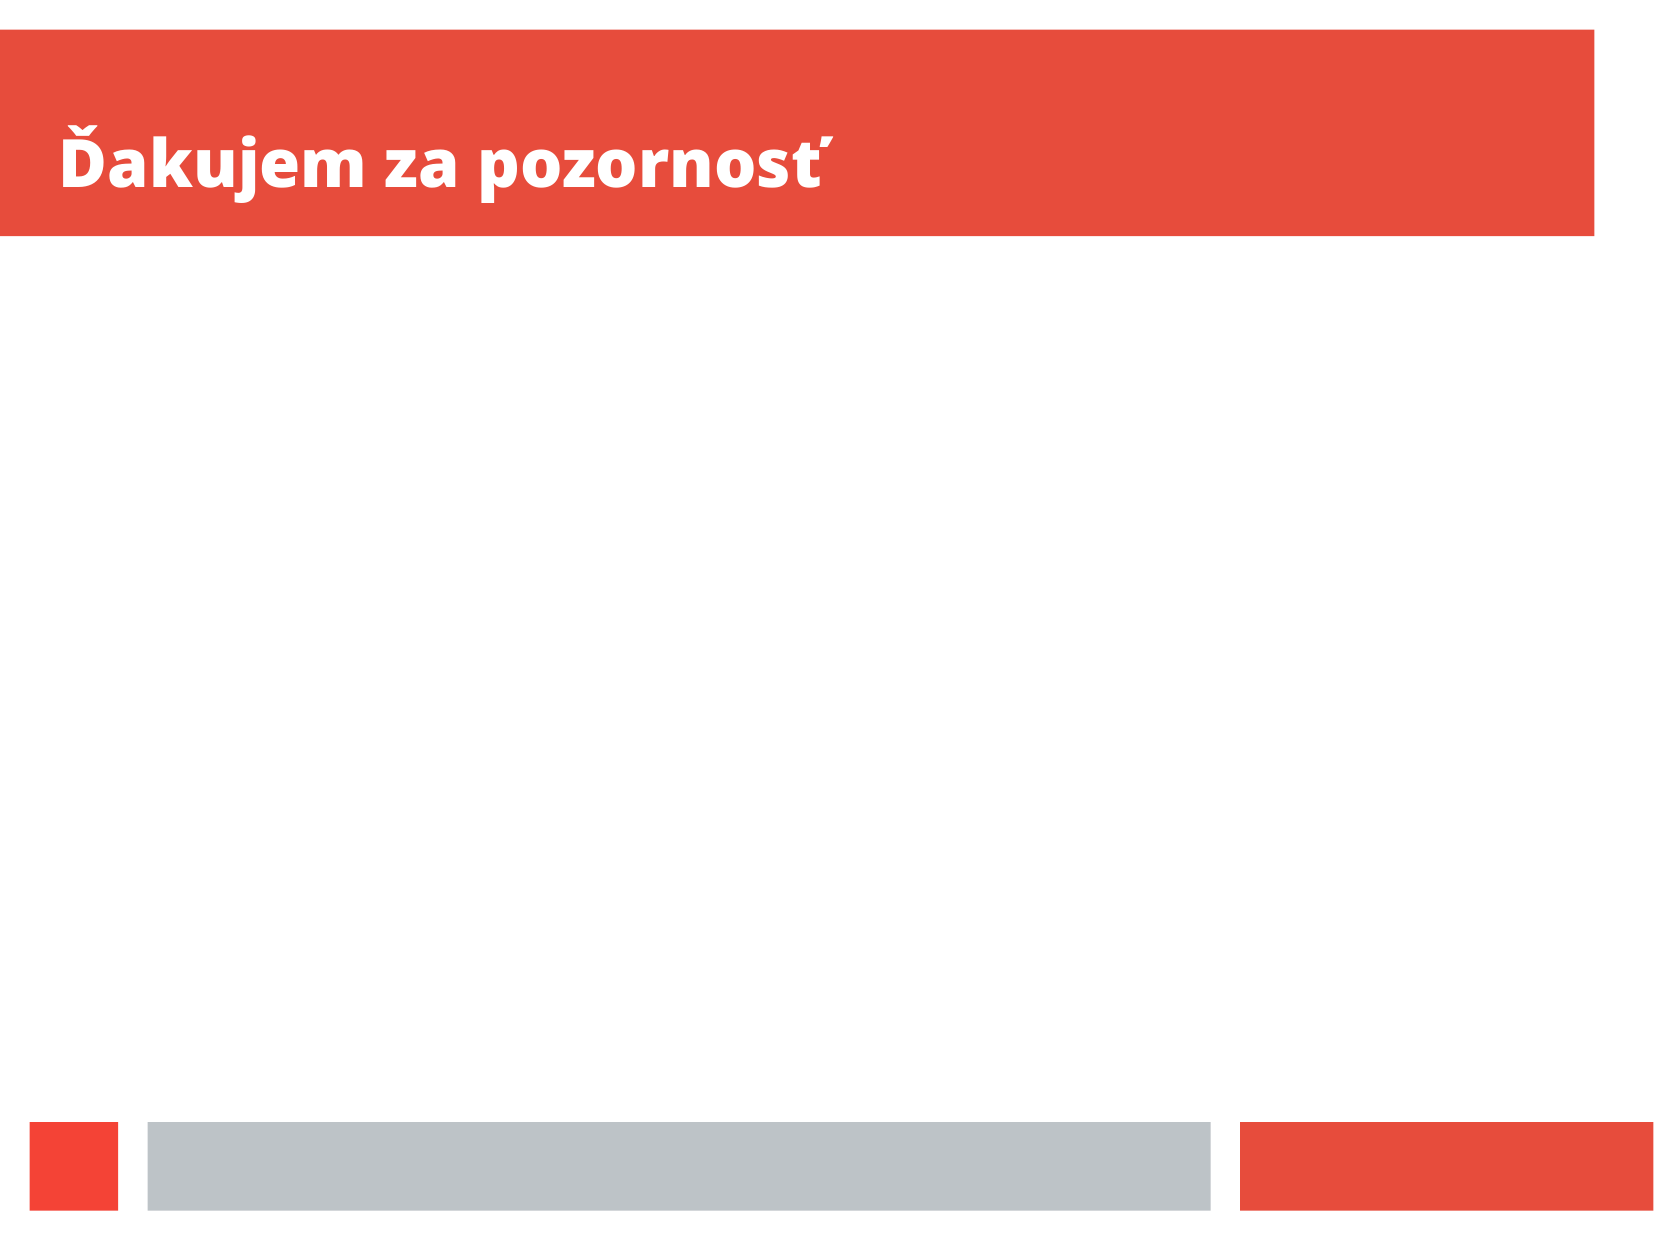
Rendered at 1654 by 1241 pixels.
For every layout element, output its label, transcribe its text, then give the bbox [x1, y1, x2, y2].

title Ďakujem za pozornosť [59, 59, 1595, 207]
